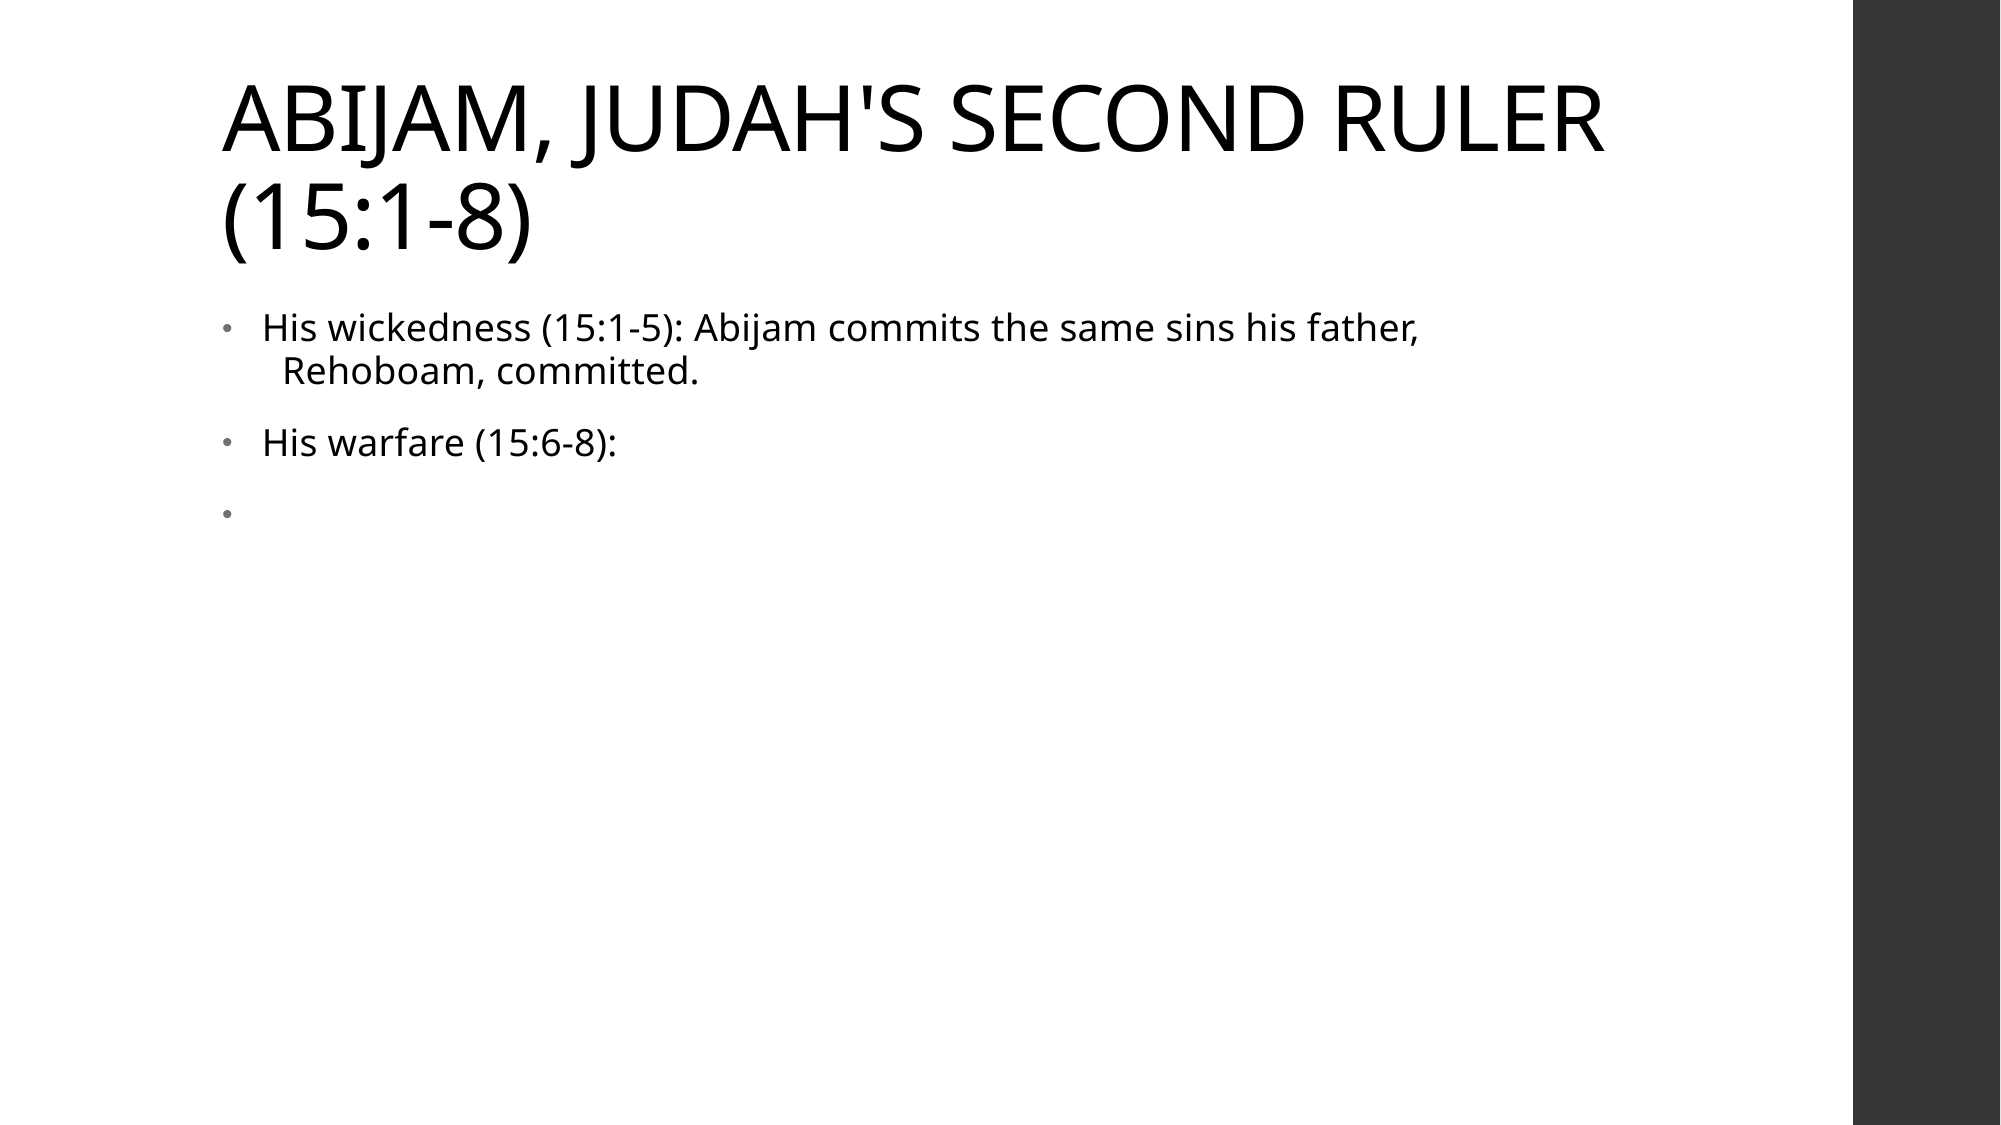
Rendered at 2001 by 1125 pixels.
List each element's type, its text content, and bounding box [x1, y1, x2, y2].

list His wickedness (15:1-5): Abijam commits the same sins his father, Rehoboam, committed. His warfare (15:6-8): [206, 299, 1617, 1014]
title ABIJAM, JUDAH'S SECOND RULER (15:1-8) [206, 60, 1797, 278]
